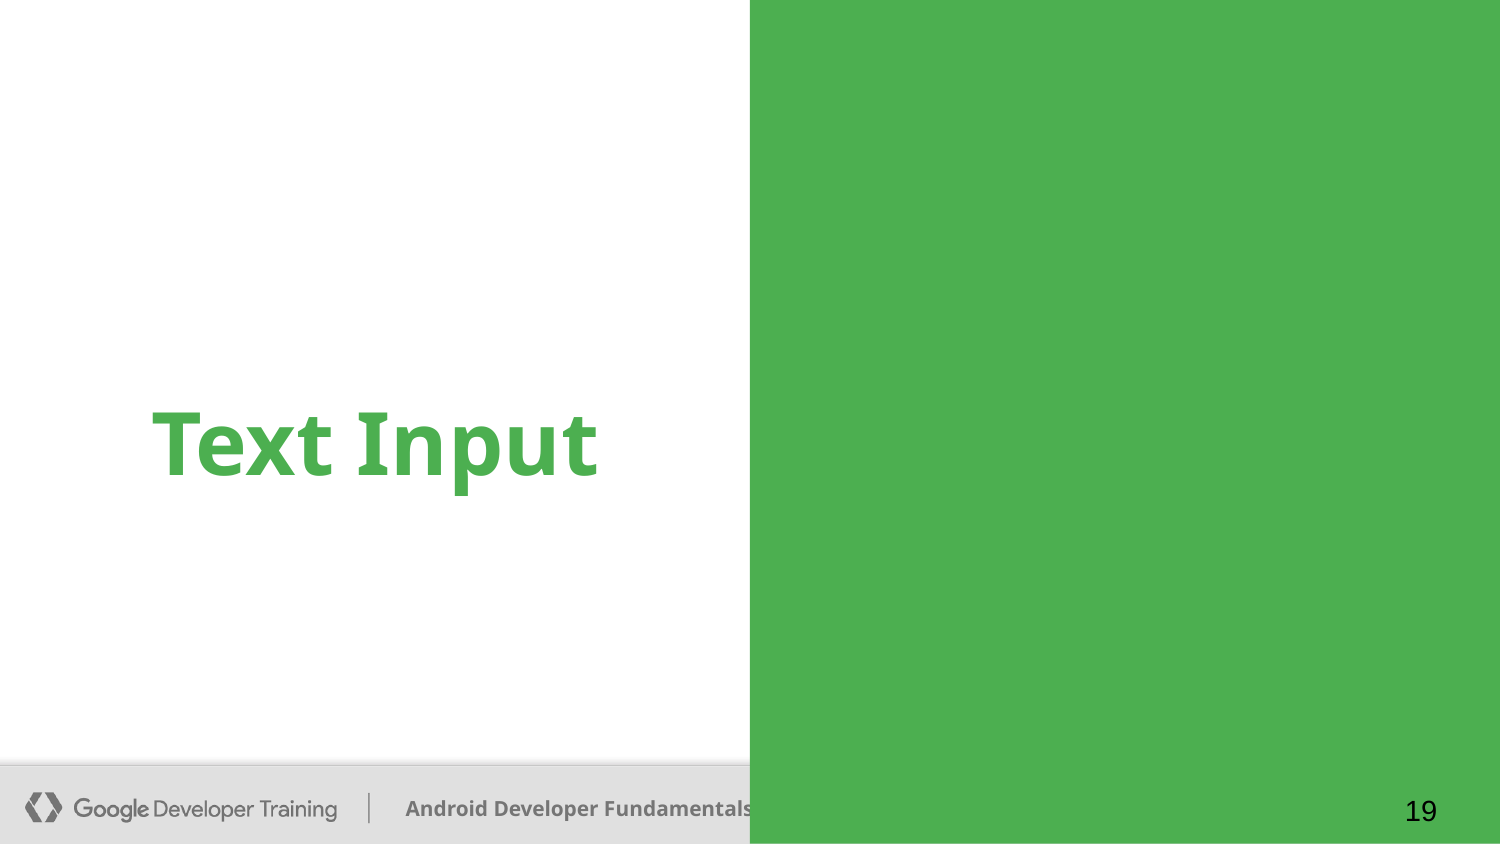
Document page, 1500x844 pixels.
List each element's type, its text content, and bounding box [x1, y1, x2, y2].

title Text Input [43, 264, 708, 508]
picture [0, 0, 749, 844]
slide_number <number> [1389, 777, 1480, 842]
